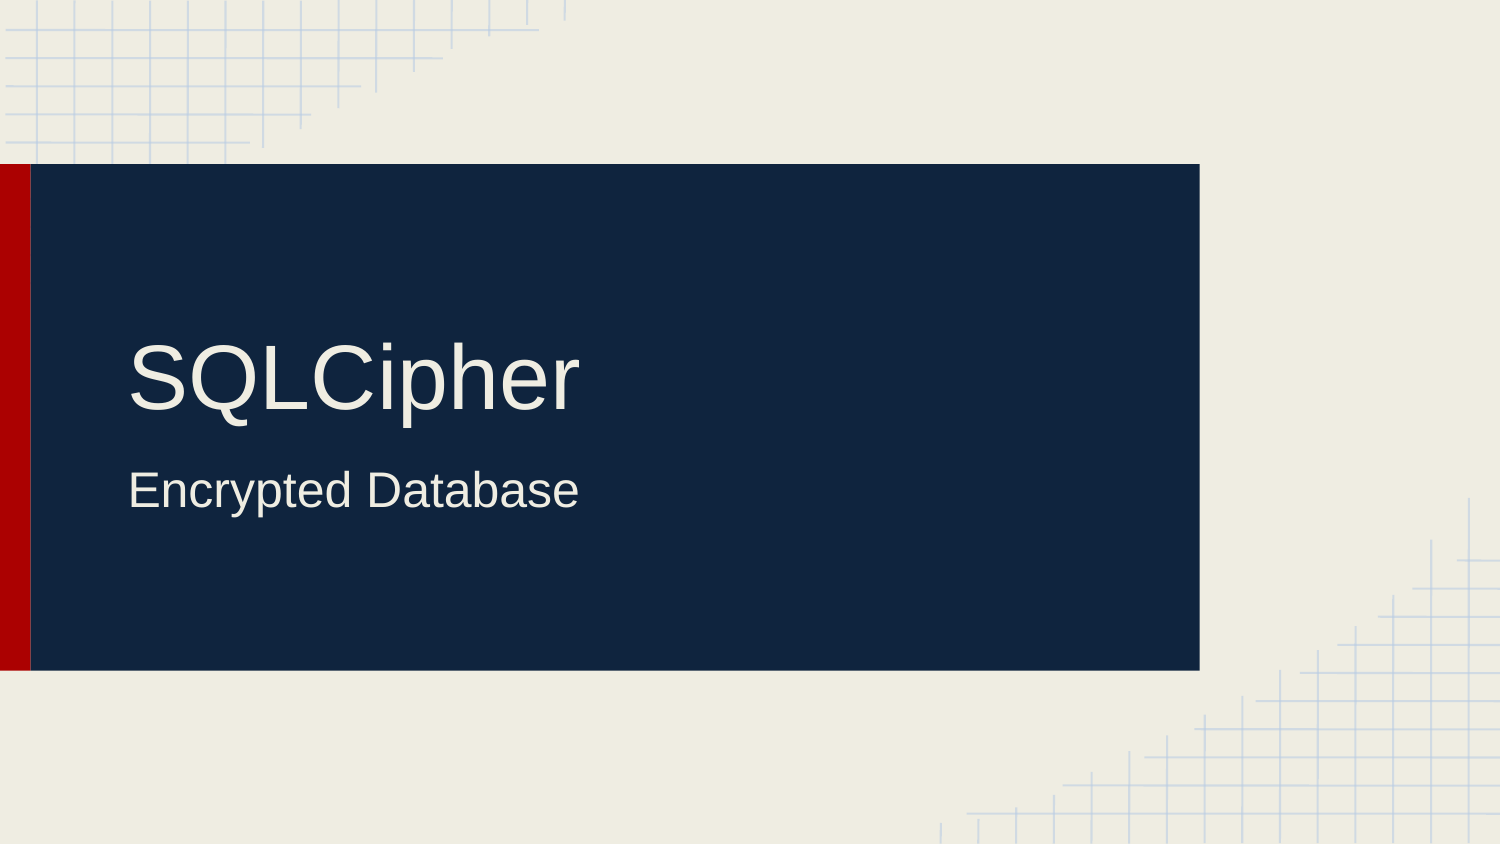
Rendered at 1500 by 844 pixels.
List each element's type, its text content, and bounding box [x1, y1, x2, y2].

title SQLCipher [112, 278, 1163, 442]
subtitle Encrypted Database [112, 442, 1163, 554]
